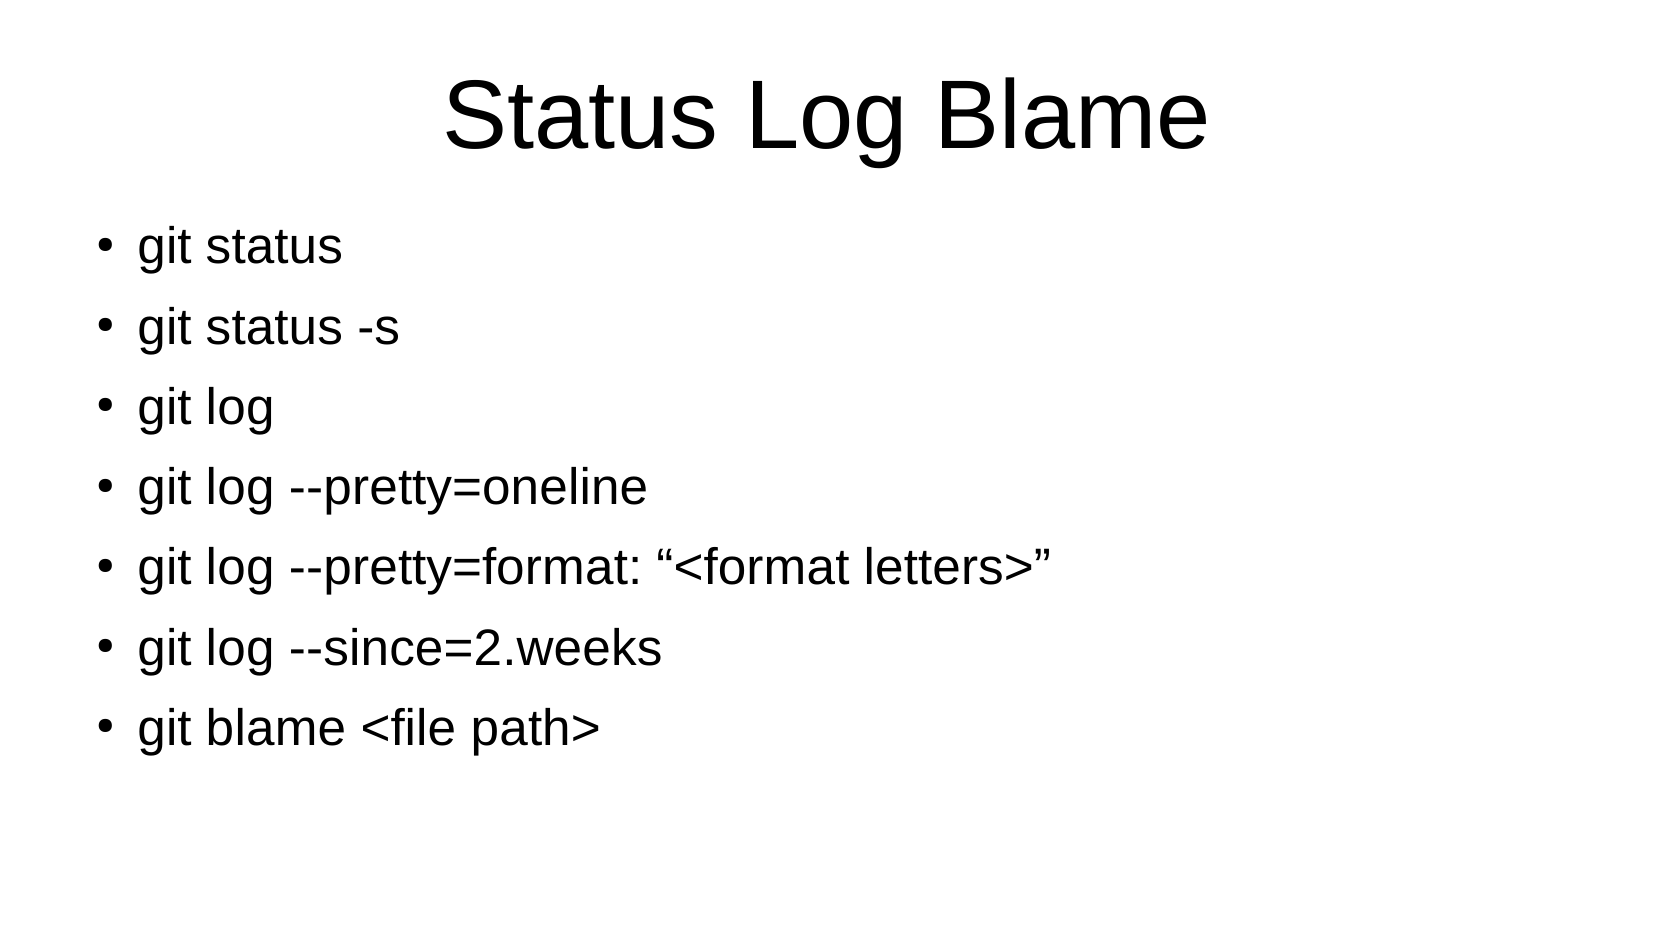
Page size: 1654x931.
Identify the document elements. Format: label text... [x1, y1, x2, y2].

list git status git status -s git log git log --pretty=oneline git log --pretty=format: “<format letters>” git log --since=2.weeks git blame <file path> [82, 217, 1571, 757]
title Status Log Blame [82, 37, 1571, 193]
